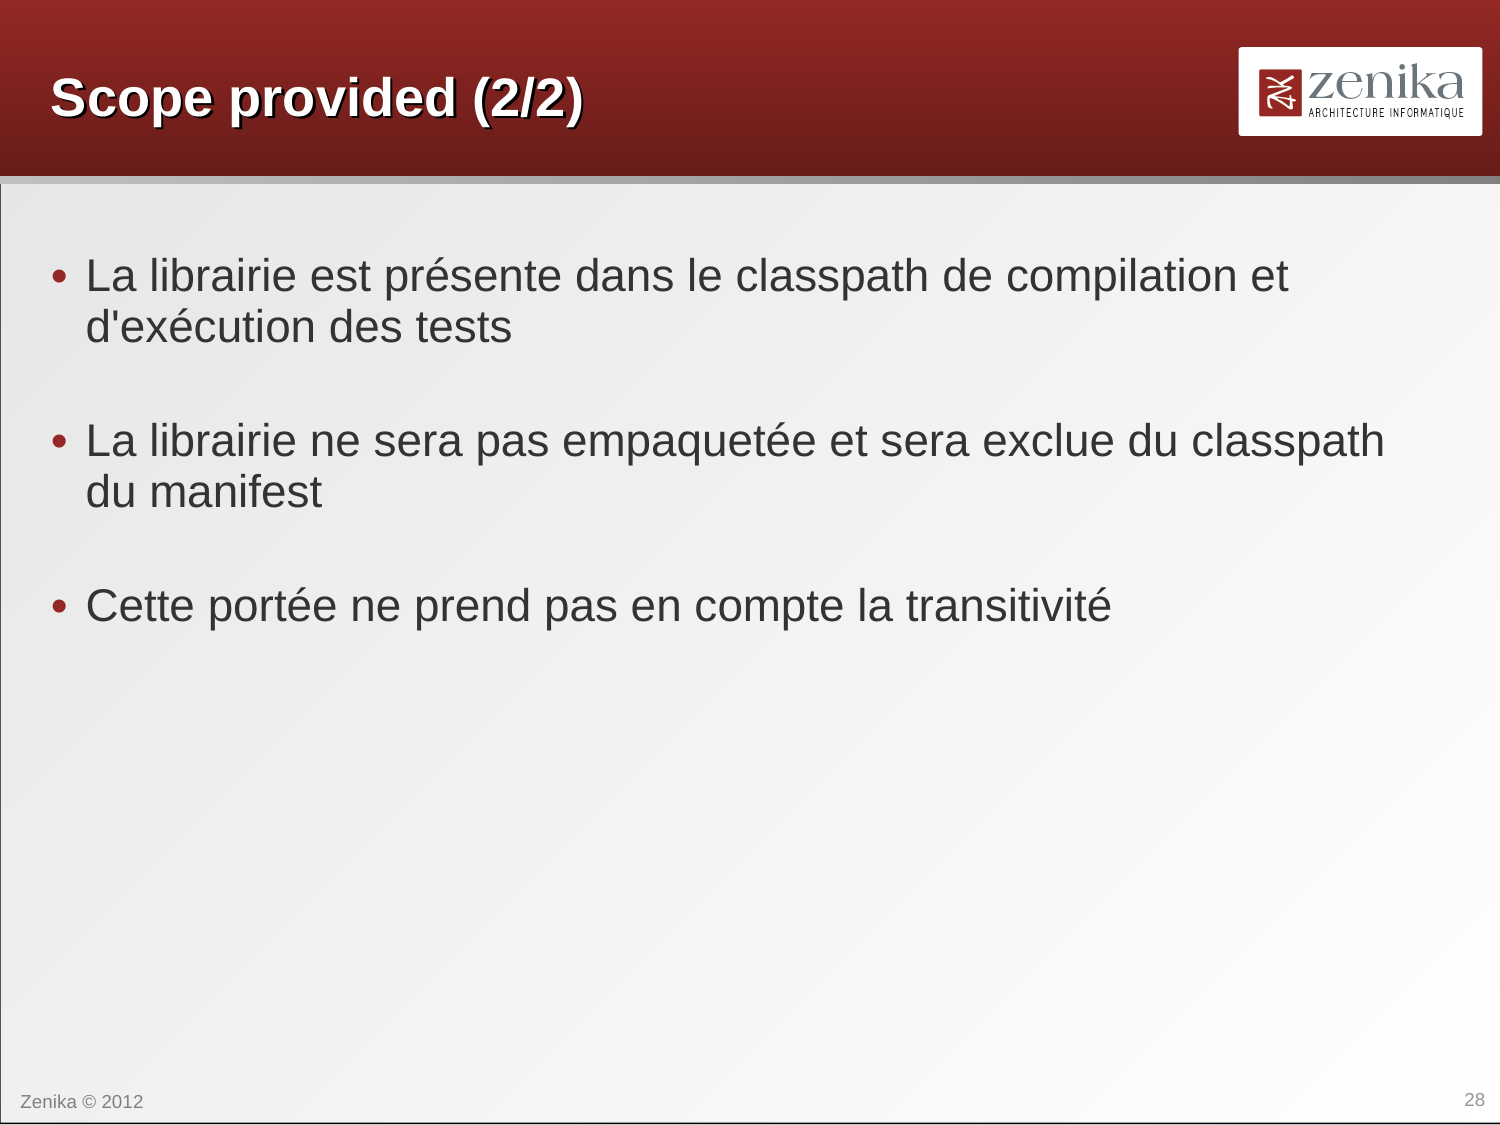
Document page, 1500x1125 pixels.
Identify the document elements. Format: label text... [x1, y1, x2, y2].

title Scope provided (2/2) [50, 15, 1206, 180]
list La librairie est présente dans le classpath de compilation et d'exécution des tests La librairie ne sera pas empaquetée et sera exclue du classpath du manifest Cette portée ne prend pas en compte la transitivité [50, 249, 1435, 1079]
picture [1257, 58, 1464, 125]
